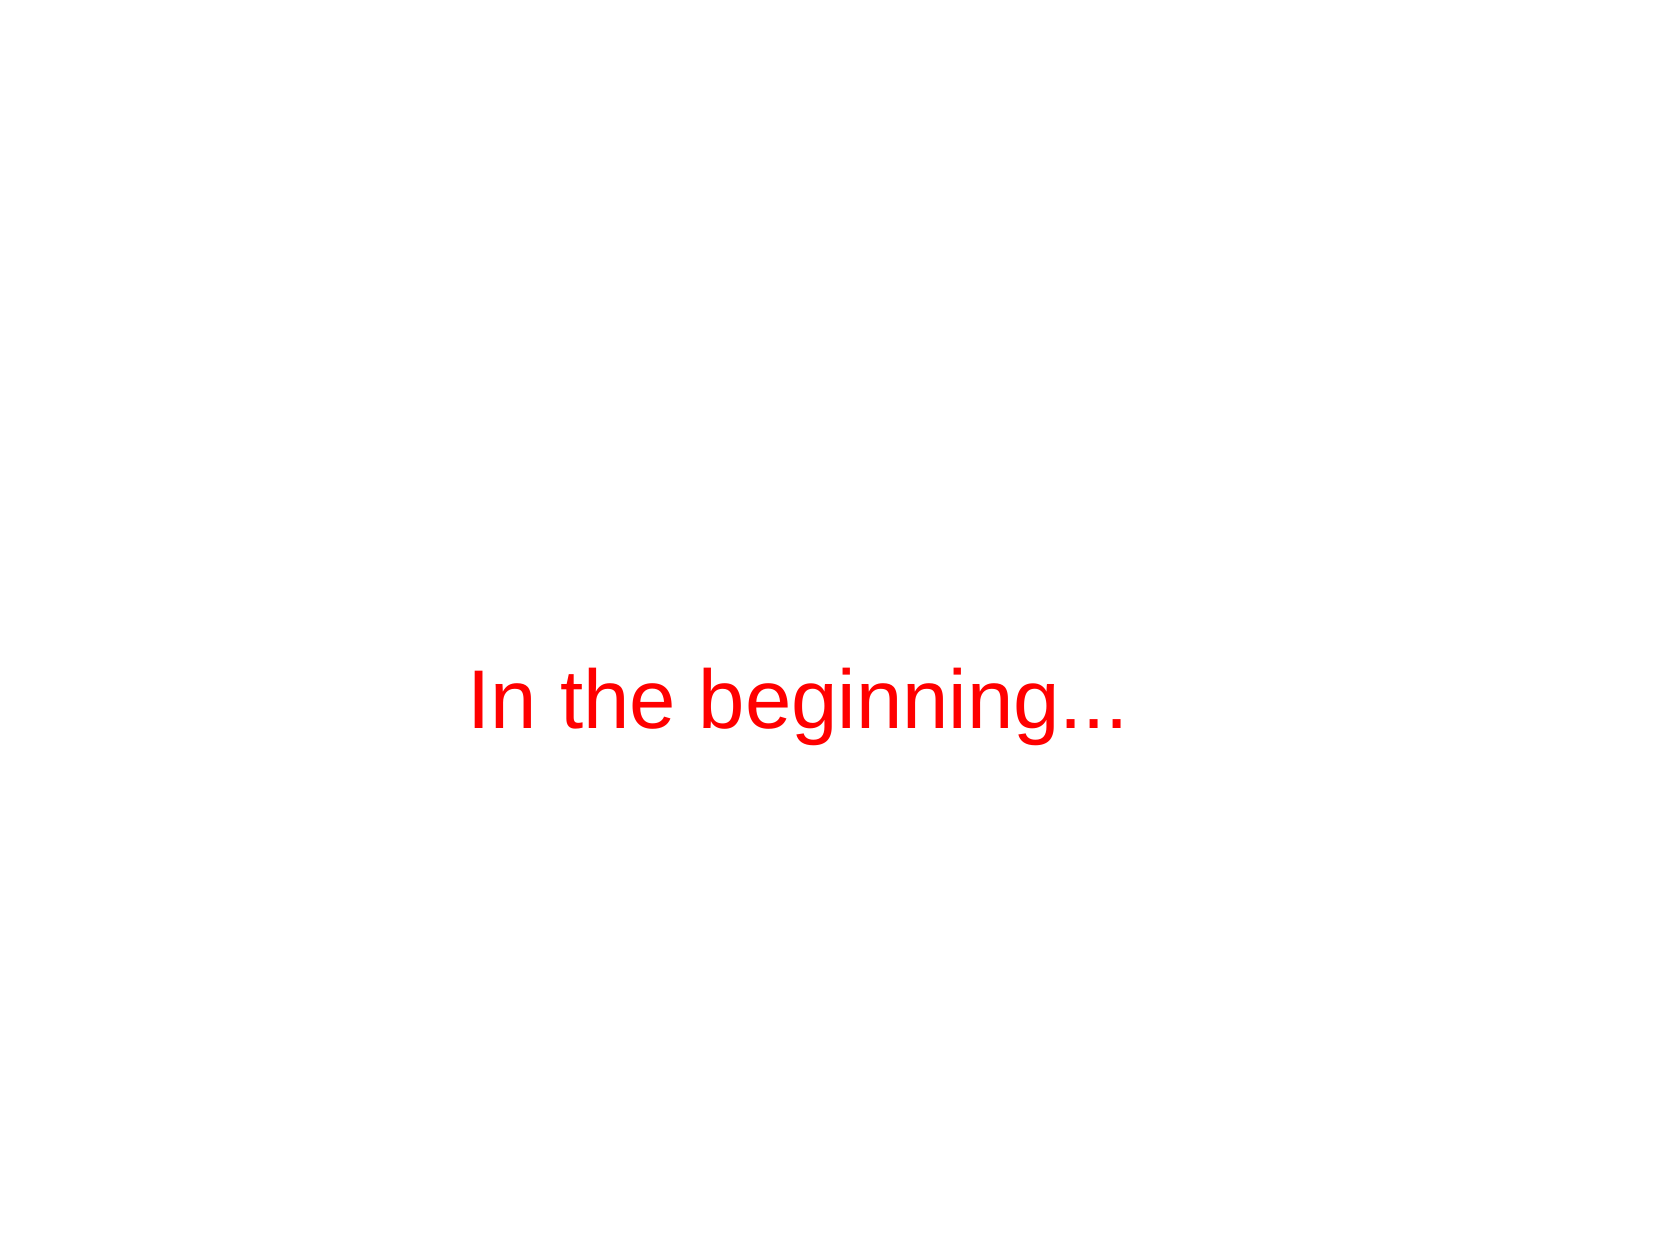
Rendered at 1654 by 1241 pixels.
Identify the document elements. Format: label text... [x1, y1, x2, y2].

subtitle In the beginning... [82, 297, 1538, 1102]
